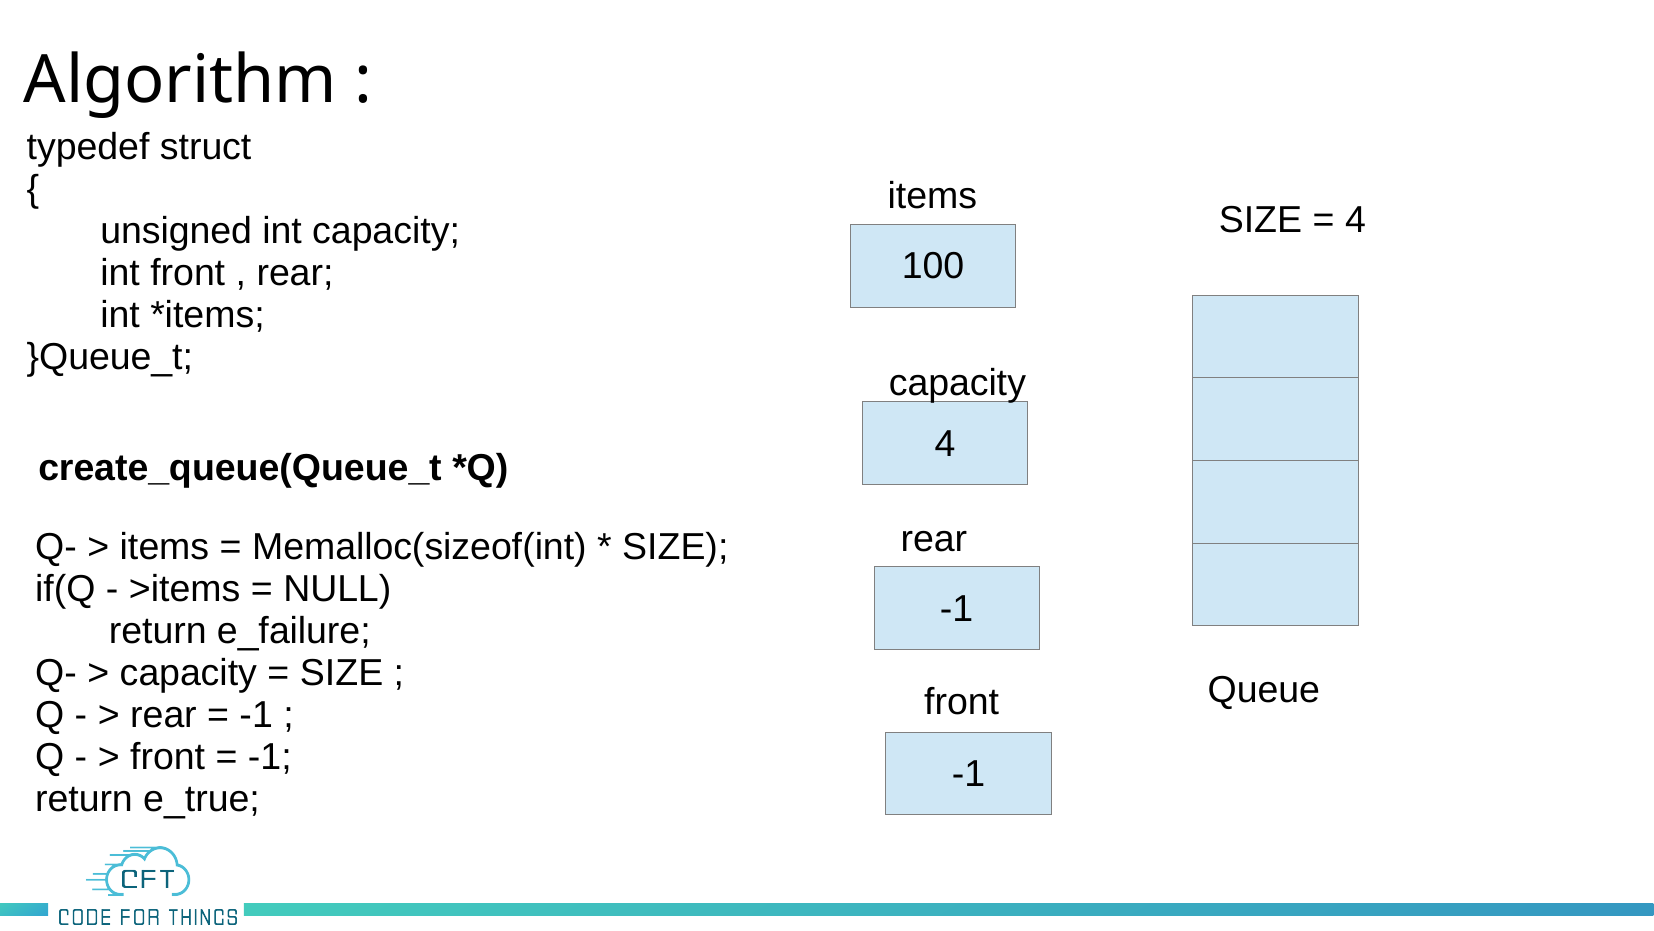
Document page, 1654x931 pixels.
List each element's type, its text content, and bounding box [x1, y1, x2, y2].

picture [59, 846, 237, 925]
text_box typedef struct { unsigned int capacity; int front , rear; int *items; }Queue_t; [11, 118, 476, 385]
text_box Queue [1192, 661, 1335, 719]
title Algorithm : [23, 7, 1512, 146]
text_box rear [885, 510, 982, 567]
text_box -1 [885, 732, 1052, 815]
text_box front [909, 673, 1015, 731]
text_box SIZE = 4 [1203, 191, 1381, 249]
text_box 4 [862, 401, 1028, 485]
text_box create_queue(Queue_t *Q) [23, 439, 524, 497]
text_box capacity [874, 354, 1041, 412]
text_box items [872, 167, 993, 225]
text_box 100 [850, 224, 1016, 308]
text_box Q- > items = Memalloc(sizeof(int) * SIZE); if(Q - >items = NULL) return e_failure; Q- > capacity = SIZE ; Q - > rear = -1 ; Q - > front = -1; return e_true; [20, 518, 745, 827]
text_box [1192, 295, 1359, 626]
text_box -1 [874, 566, 1040, 650]
